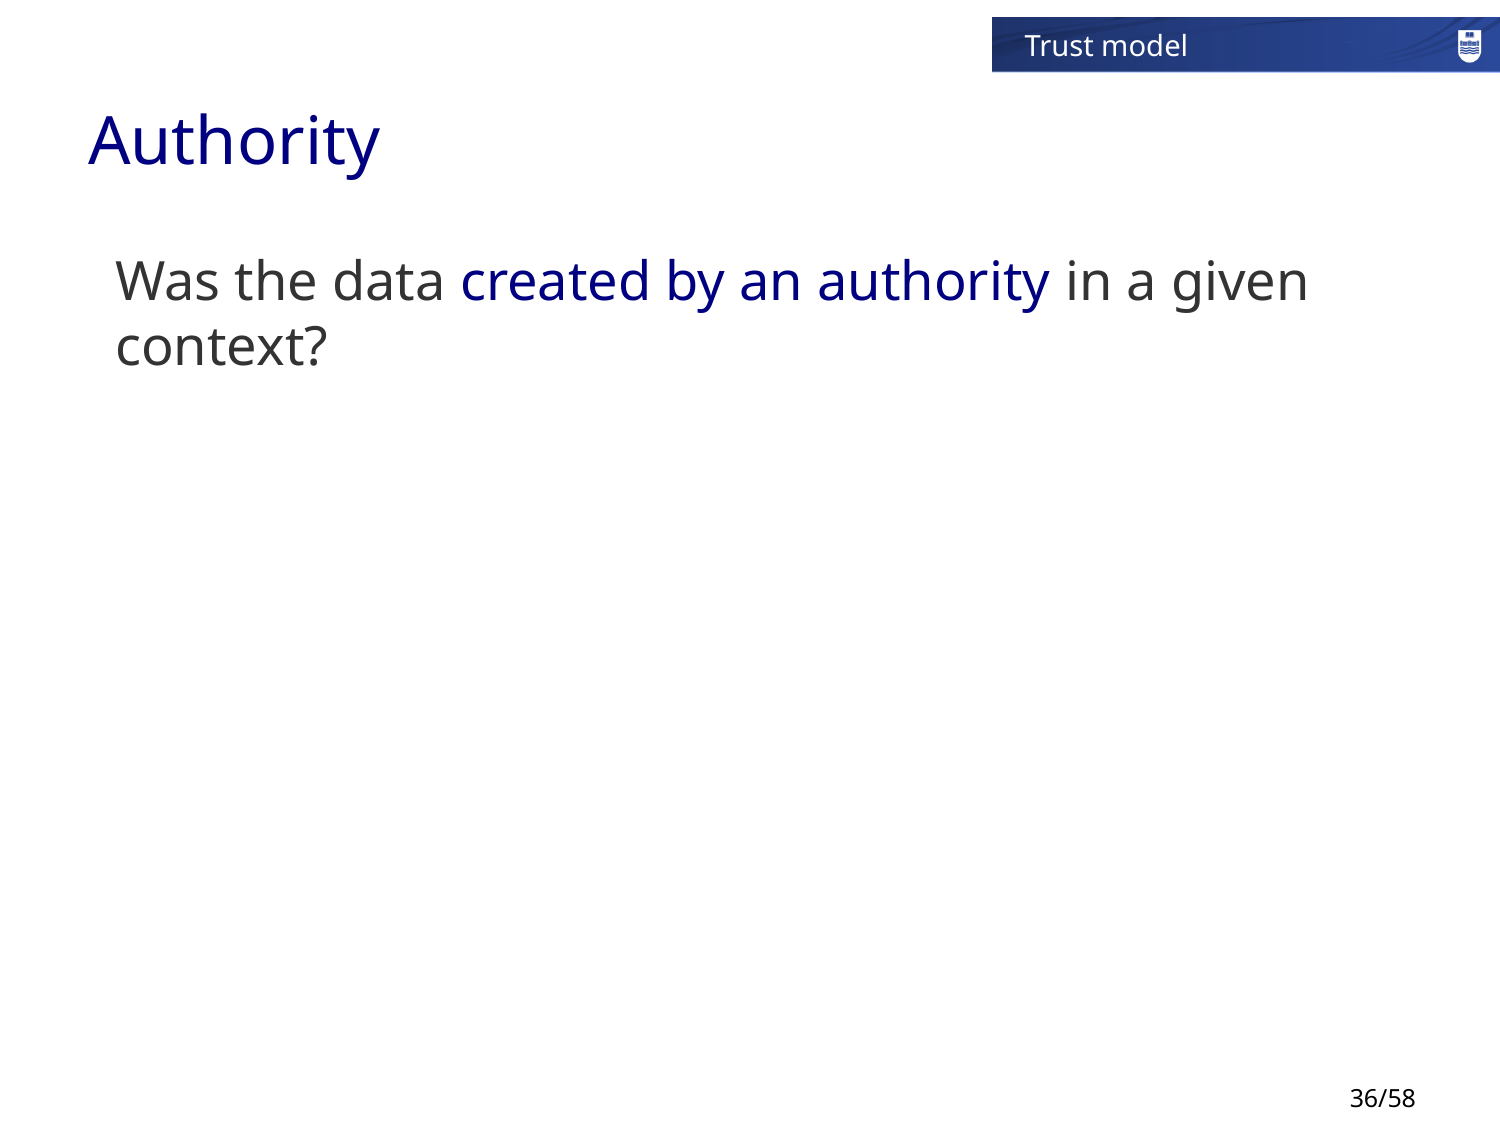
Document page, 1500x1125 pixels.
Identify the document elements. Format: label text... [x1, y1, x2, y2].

text_box Trust model [1009, 17, 1483, 67]
list Was the data created by an authority in a given context? [100, 238, 1495, 1016]
picture [992, 17, 1500, 73]
title Authority [2, 99, 1365, 177]
